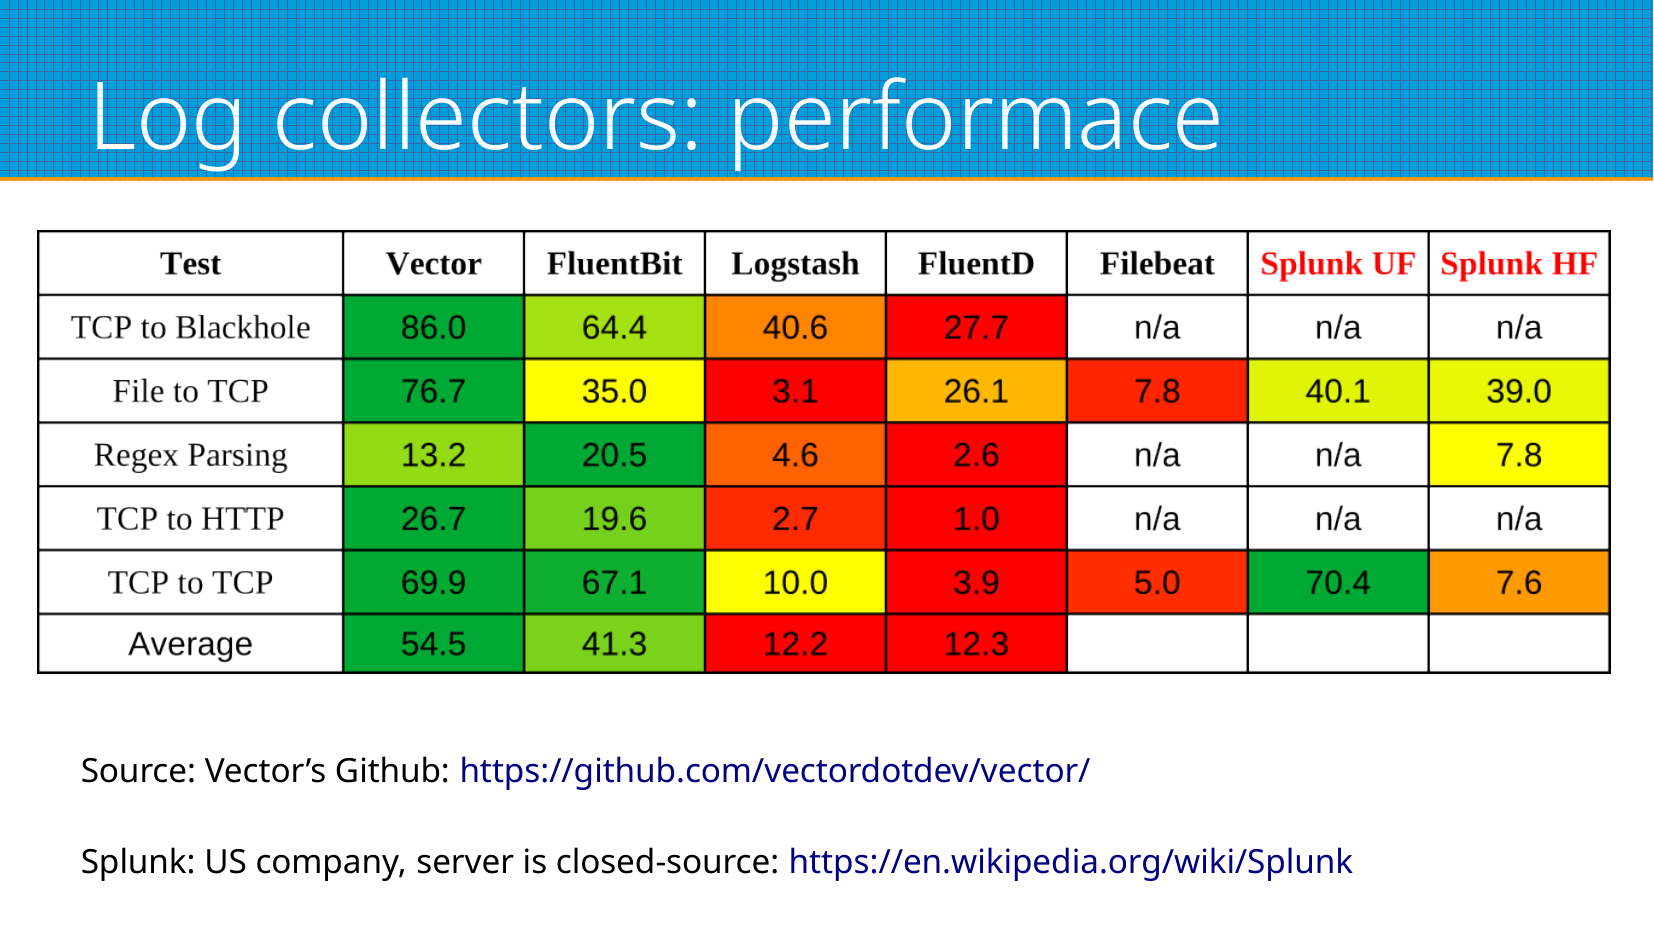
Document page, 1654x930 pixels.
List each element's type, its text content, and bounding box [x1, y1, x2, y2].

picture [37, 230, 1611, 674]
text_box Source: Vector’s Github: https://github.com/vectordotdev/vector/ Splunk: US company, server is closed-source: https://en.wikipedia.org/wiki/Splunk [75, 718, 1613, 912]
title Log collectors: performace [88, 14, 1565, 178]
